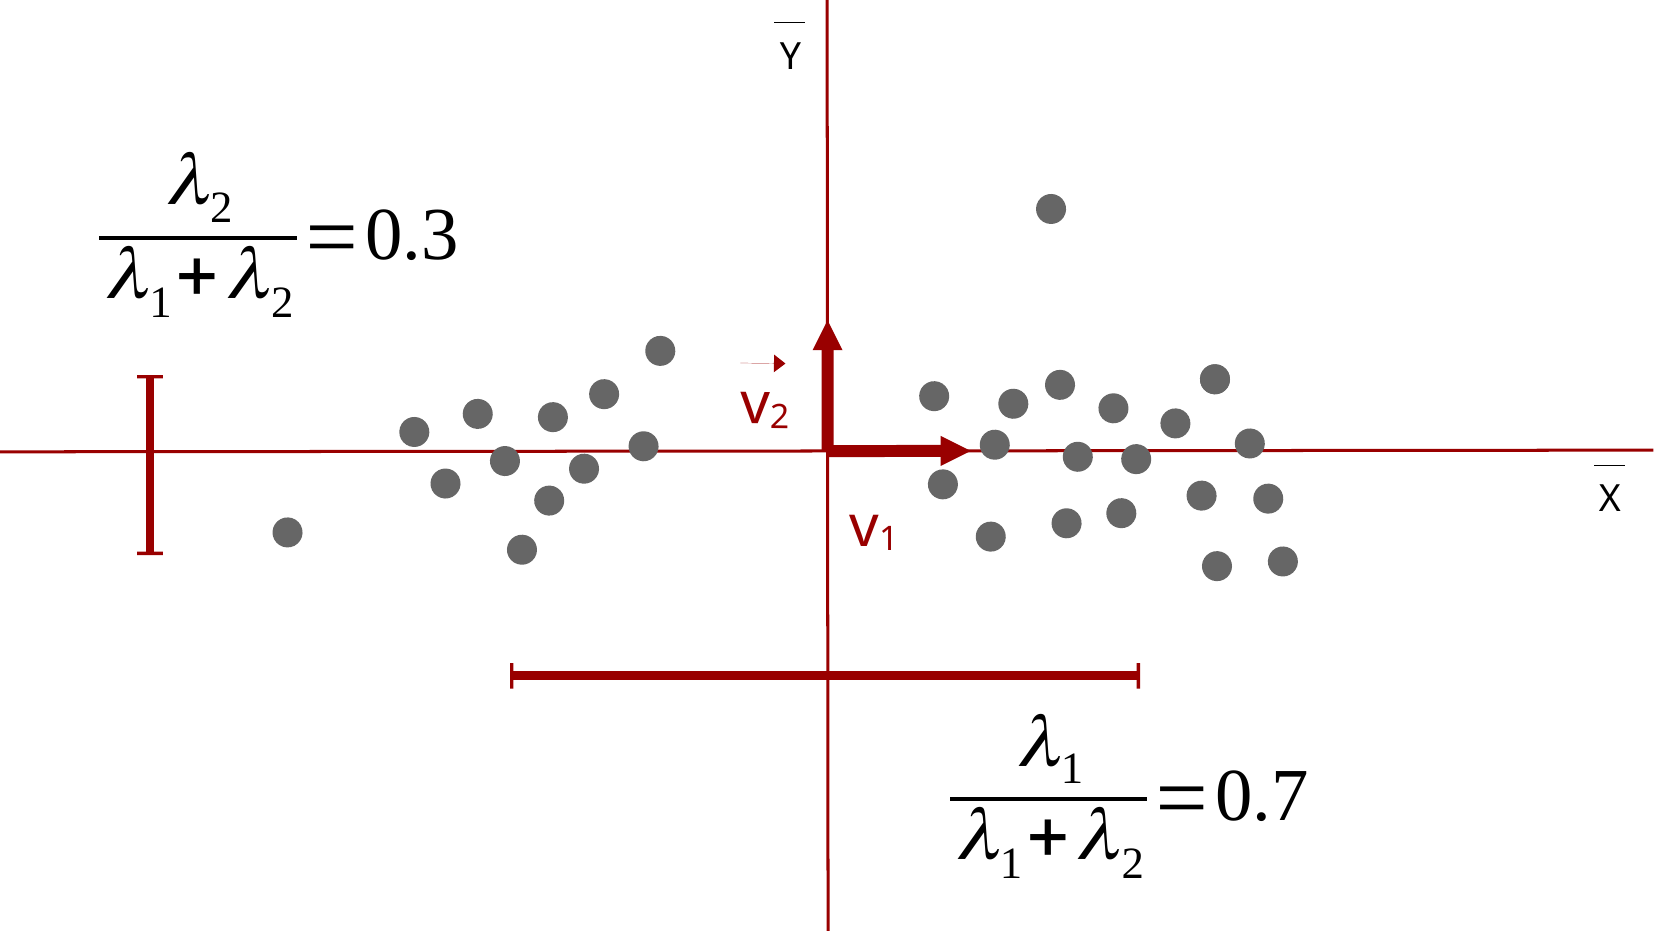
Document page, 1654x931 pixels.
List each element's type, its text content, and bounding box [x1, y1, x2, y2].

text_box [628, 431, 659, 462]
text_box [1186, 480, 1217, 511]
text_box [537, 402, 568, 433]
chart [940, 709, 1317, 888]
text_box v1 [834, 476, 919, 567]
chart [90, 148, 466, 327]
text_box [645, 335, 676, 366]
text_box [1160, 408, 1191, 439]
text_box X [1584, 463, 1645, 516]
text_box [506, 534, 537, 565]
text_box [1253, 483, 1284, 514]
text_box [979, 429, 1010, 460]
text_box [399, 416, 430, 447]
text_box [1234, 428, 1265, 459]
text_box [1121, 444, 1152, 475]
text_box [919, 381, 950, 412]
text_box [975, 521, 1006, 552]
text_box [462, 398, 493, 429]
text_box [1045, 369, 1076, 400]
text_box [569, 453, 600, 484]
text_box [1098, 393, 1129, 424]
text_box [489, 446, 520, 477]
text_box [1267, 546, 1298, 577]
text_box Y [765, 22, 826, 76]
text_box [1062, 441, 1093, 472]
text_box [272, 517, 303, 548]
text_box [1201, 551, 1233, 582]
text_box v2 [725, 353, 810, 445]
text_box [589, 379, 620, 410]
text_box [1106, 498, 1137, 529]
text_box [430, 468, 461, 499]
text_box [534, 485, 565, 516]
text_box [1199, 364, 1231, 395]
text_box [1051, 508, 1082, 539]
text_box [927, 469, 958, 500]
text_box [1036, 193, 1067, 224]
text_box [998, 388, 1029, 419]
